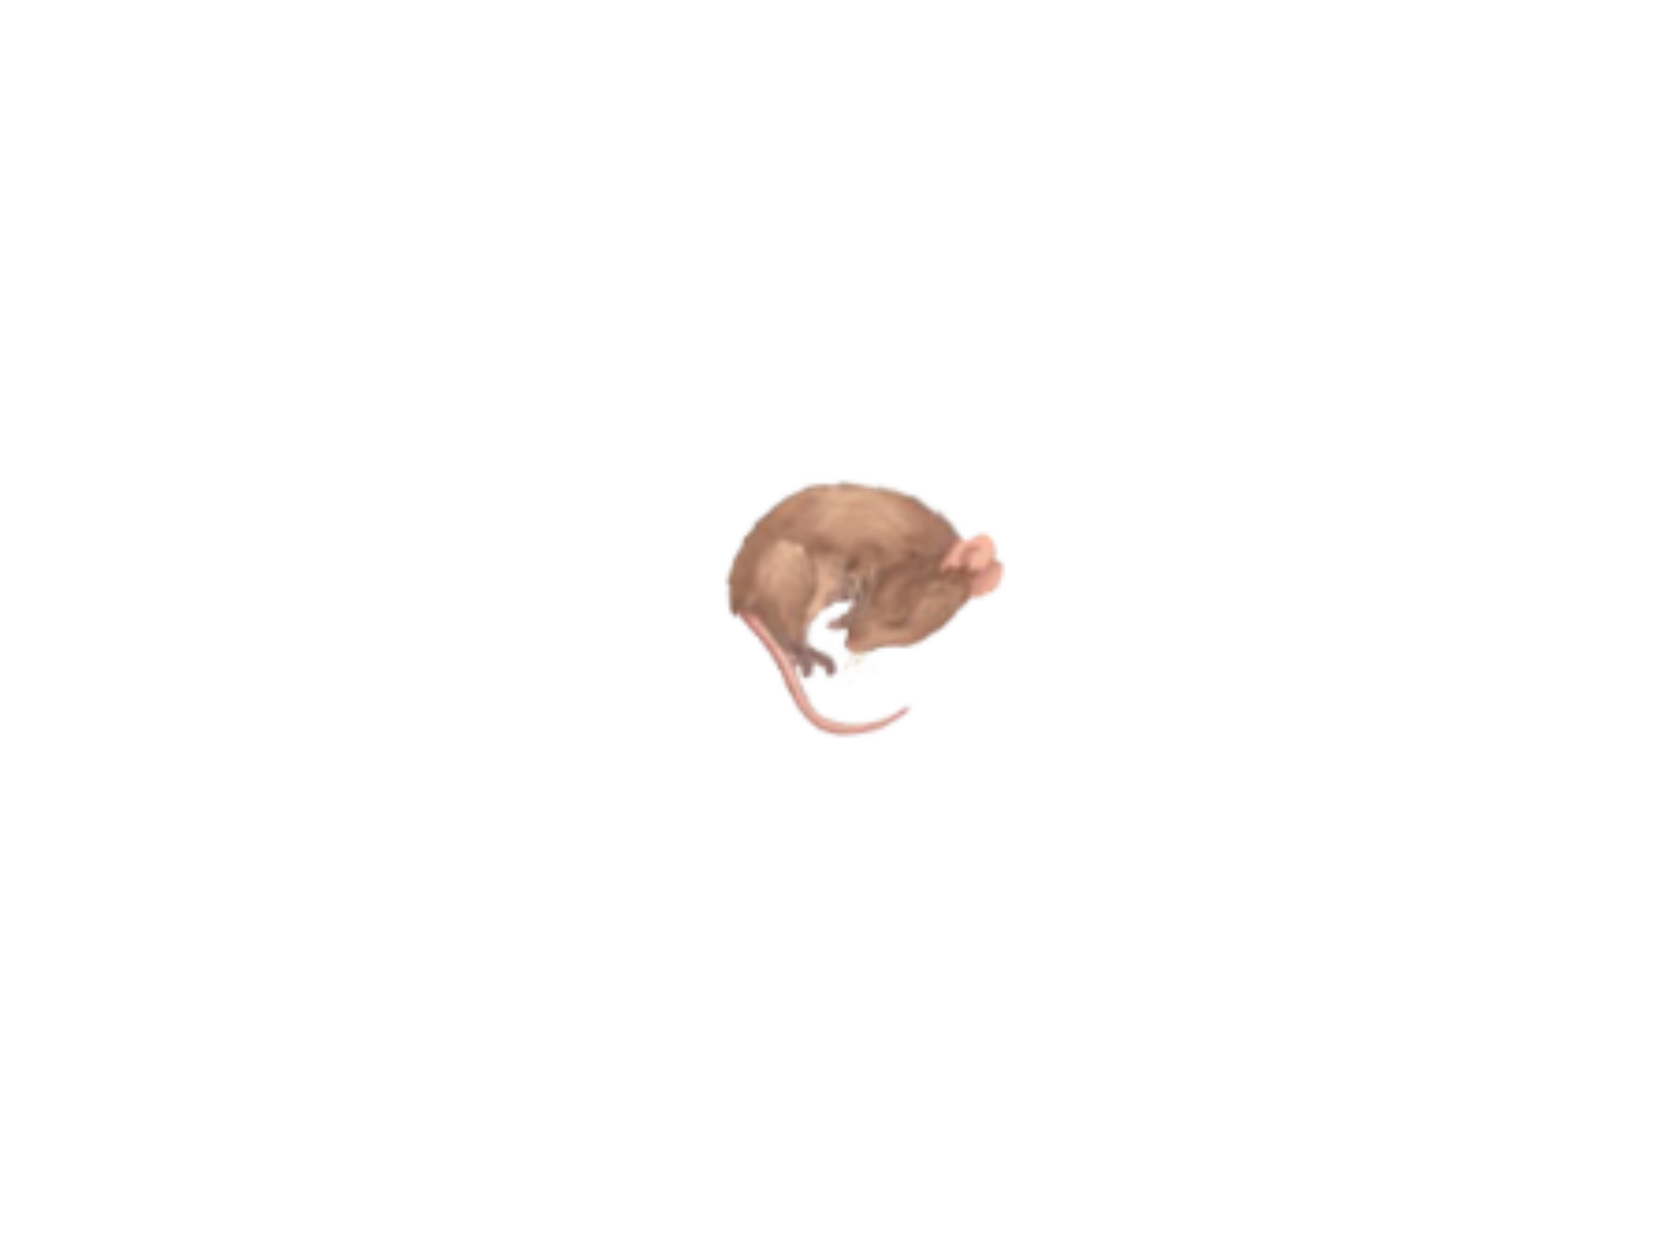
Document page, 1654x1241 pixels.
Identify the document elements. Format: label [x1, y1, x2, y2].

picture [686, 437, 1028, 768]
